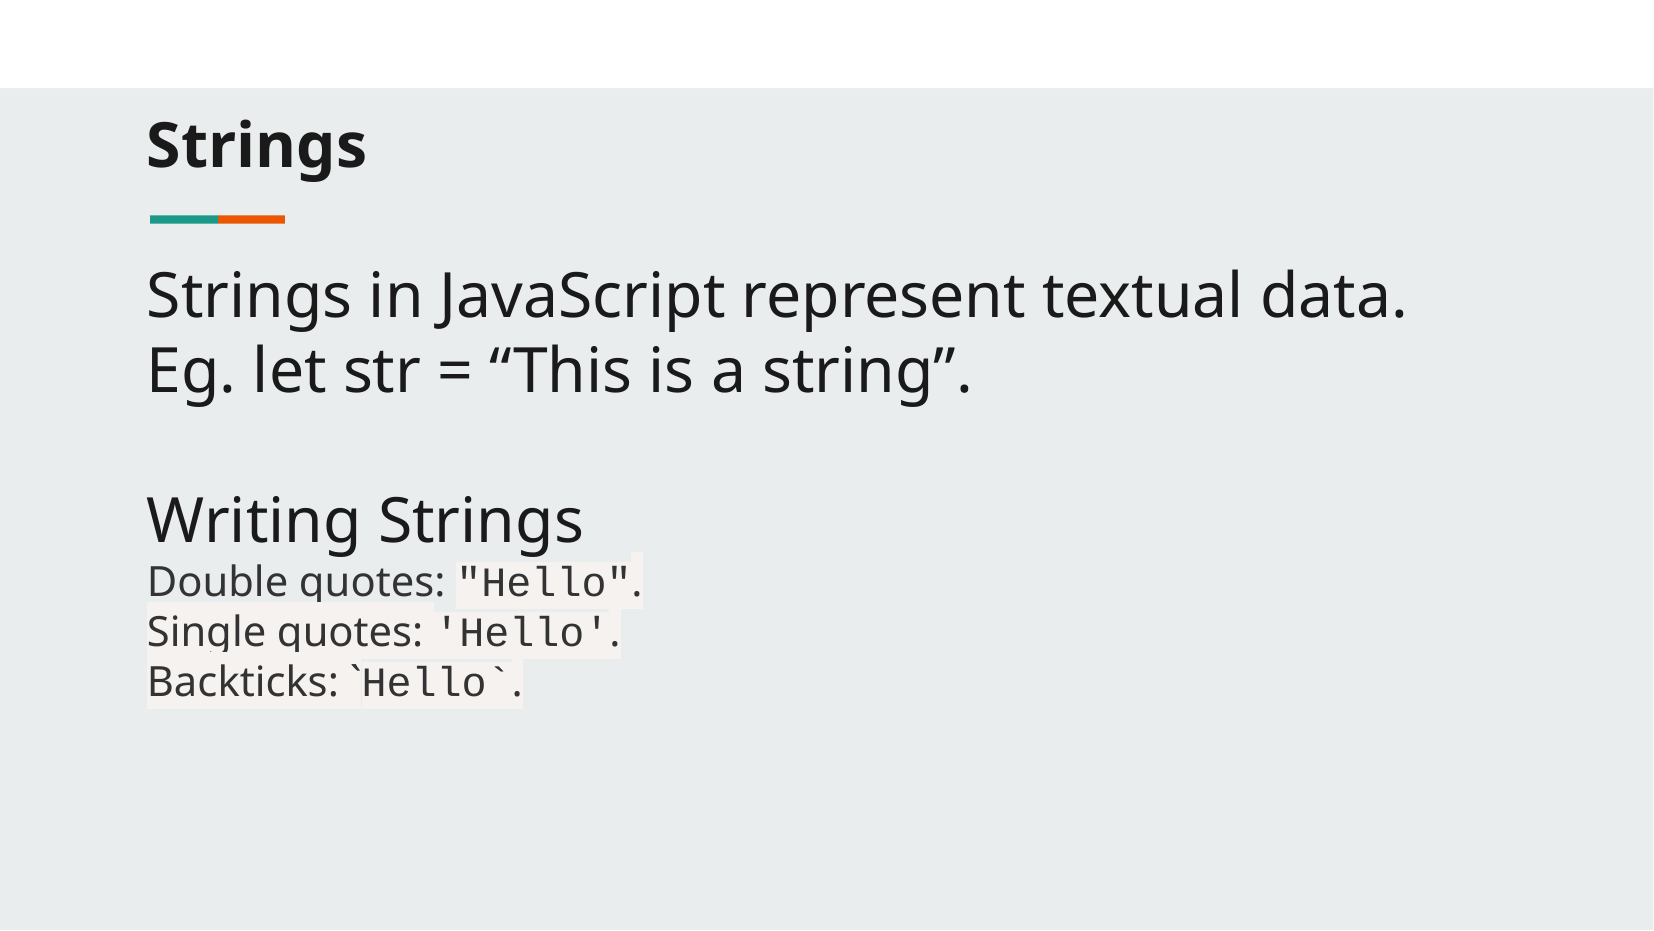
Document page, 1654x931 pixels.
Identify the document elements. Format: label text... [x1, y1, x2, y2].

title Strings Strings in JavaScript represent textual data. Eg. let str = “This is a string”. Writing Strings Double quotes: "Hello". Single quotes: 'Hello'. Backticks: `Hello`. [131, 90, 1523, 907]
